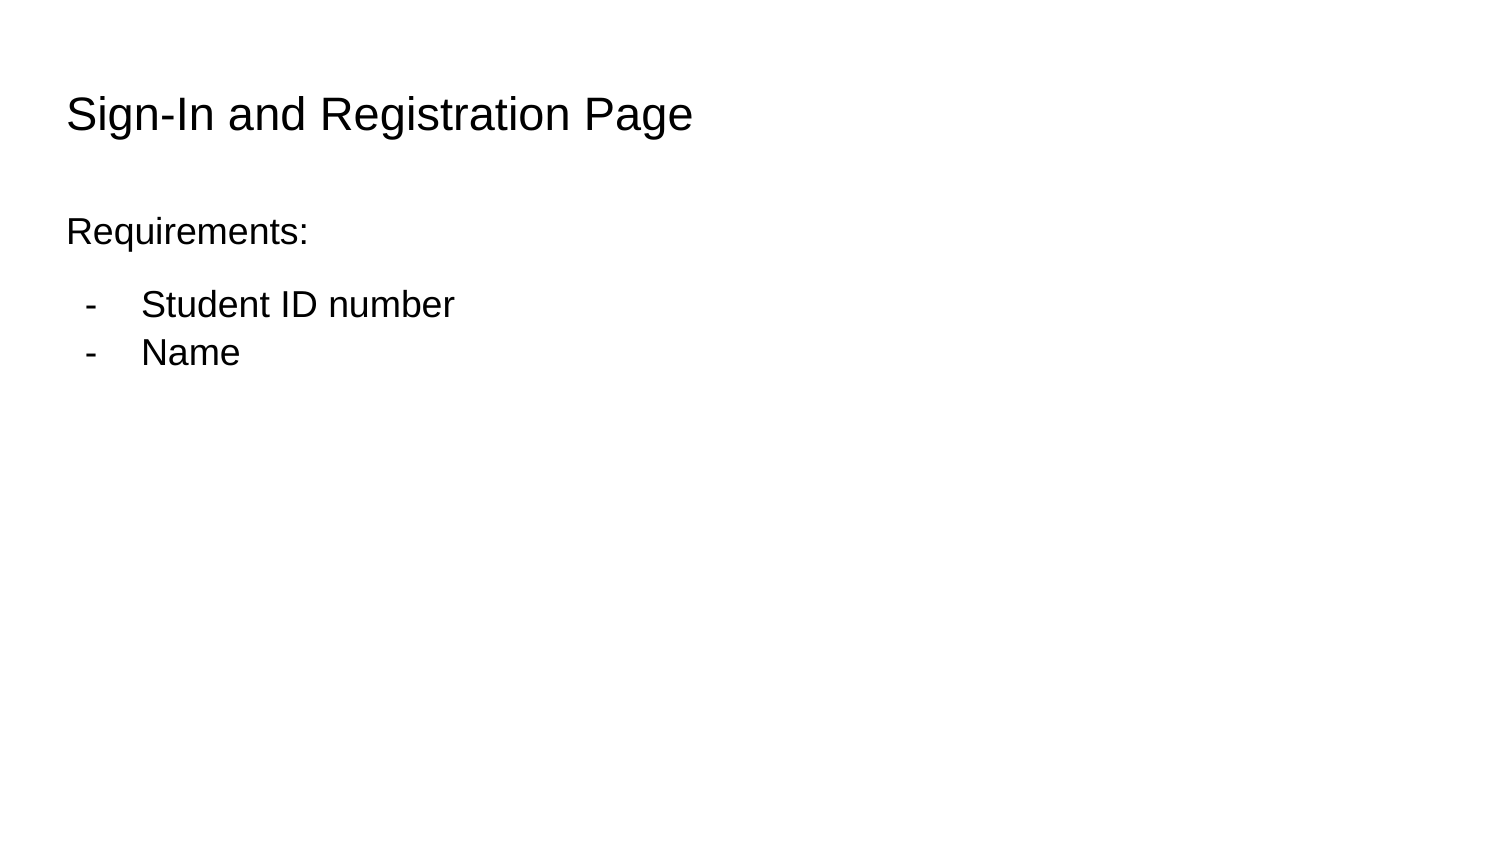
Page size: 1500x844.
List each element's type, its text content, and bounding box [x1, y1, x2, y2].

list Requirements: Student ID number Name [51, 189, 1449, 750]
title Sign-In and Registration Page [51, 72, 1449, 167]
